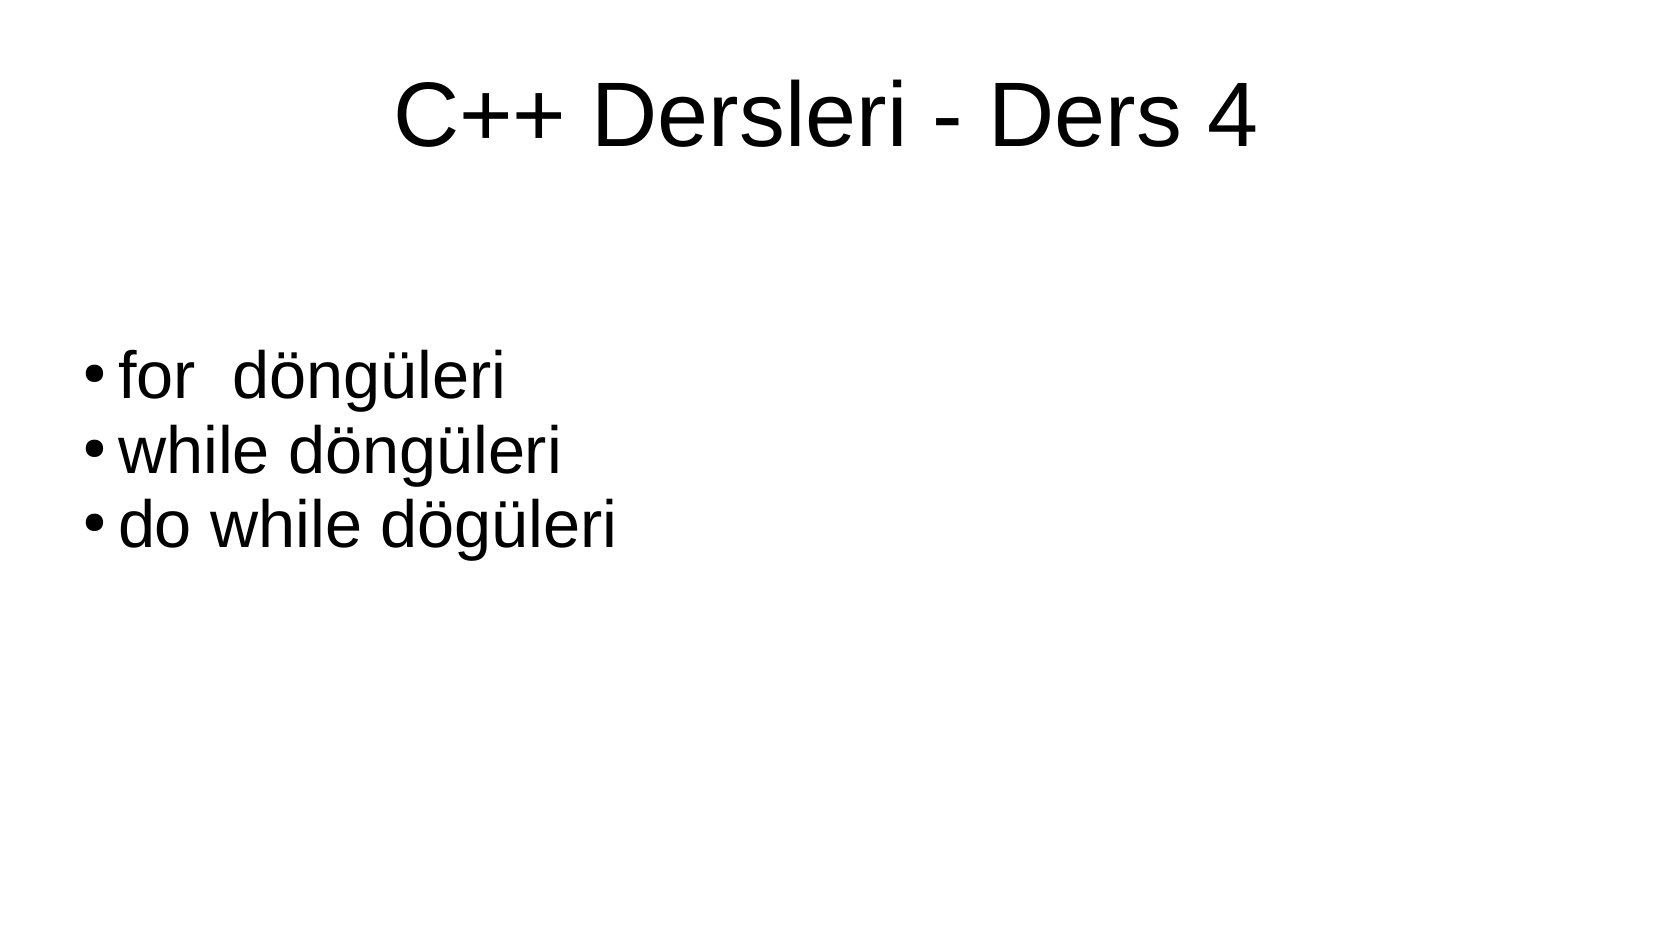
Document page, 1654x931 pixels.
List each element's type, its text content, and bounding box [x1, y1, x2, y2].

subtitle for döngüleri while döngüleri do while dögüleri [82, 217, 1571, 758]
title C++ Dersleri - Ders 4 [82, 37, 1571, 193]
